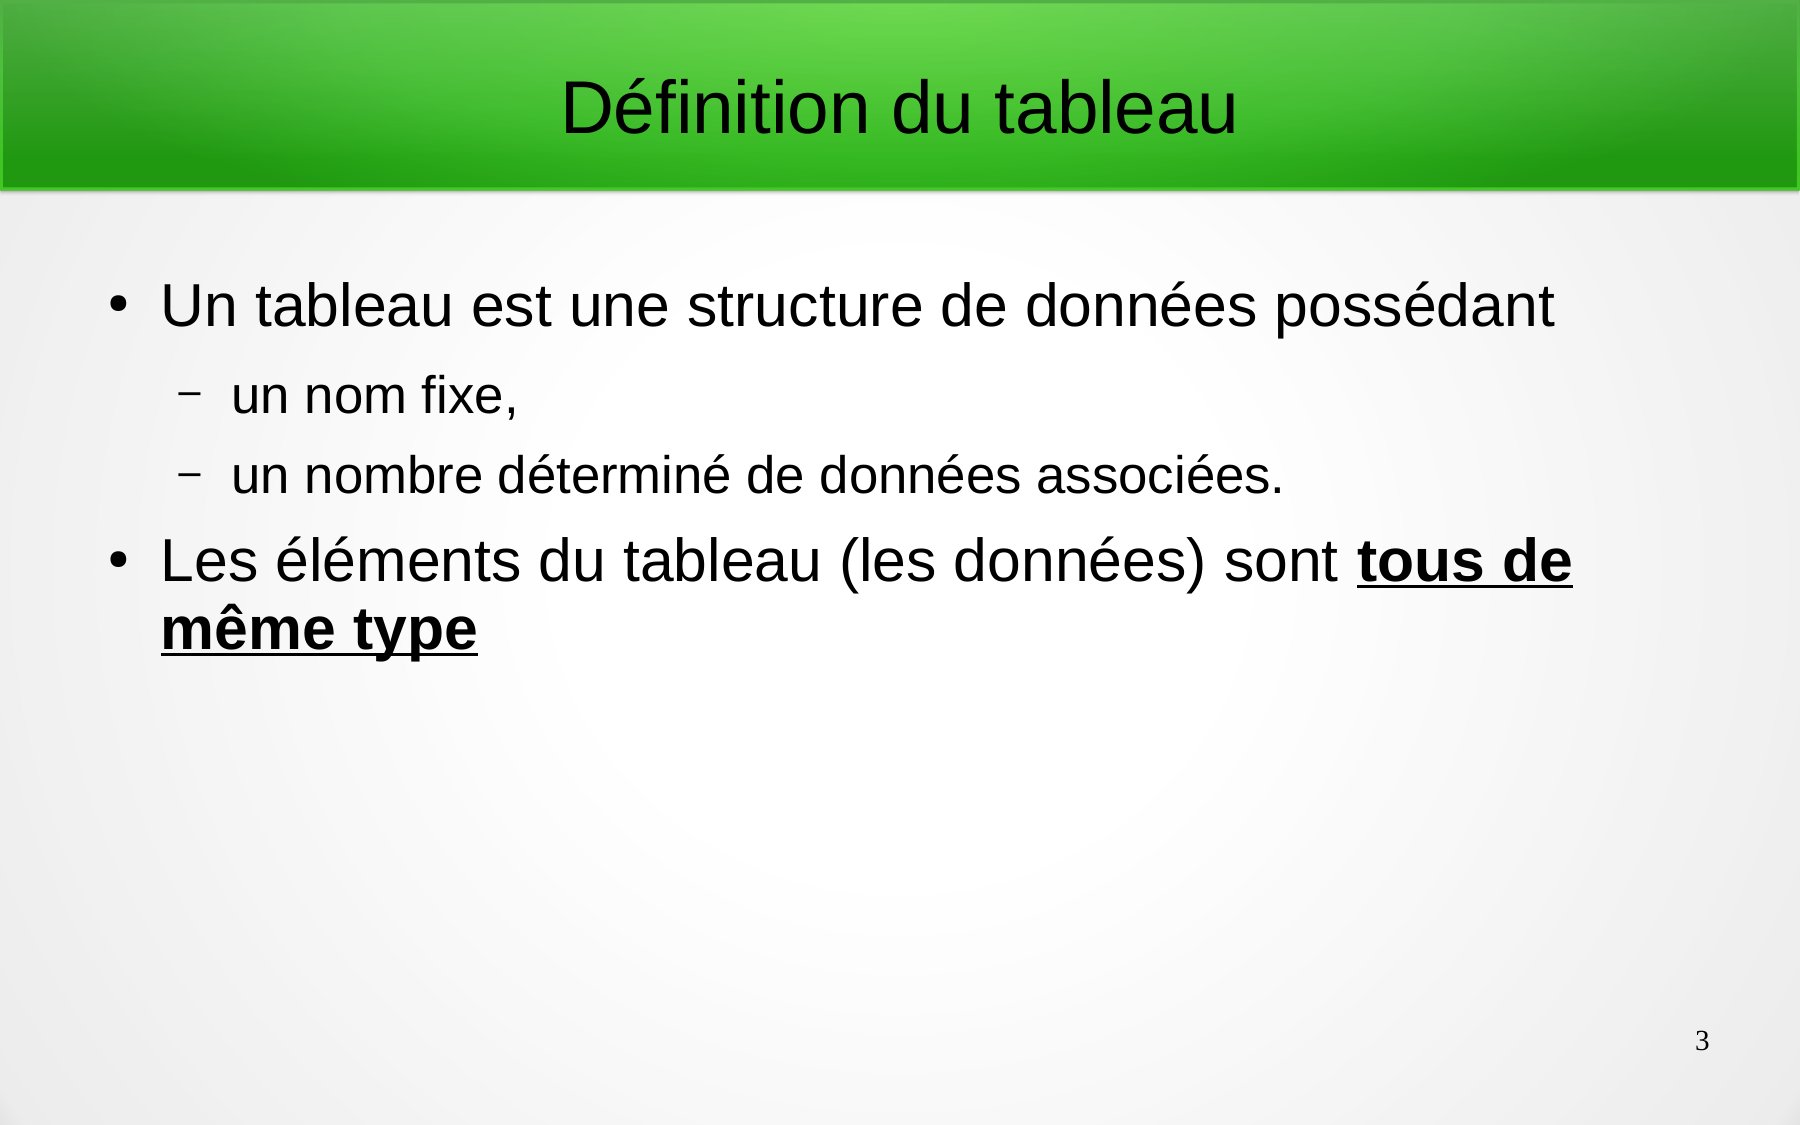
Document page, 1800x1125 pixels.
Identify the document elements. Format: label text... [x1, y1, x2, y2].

title Définition du tableau [90, 42, 1711, 172]
list Un tableau est une structure de données possédant un nom fixe, un nombre déterminé de données associées. Les éléments du tableau (les données) sont tous de même type [90, 271, 1711, 924]
